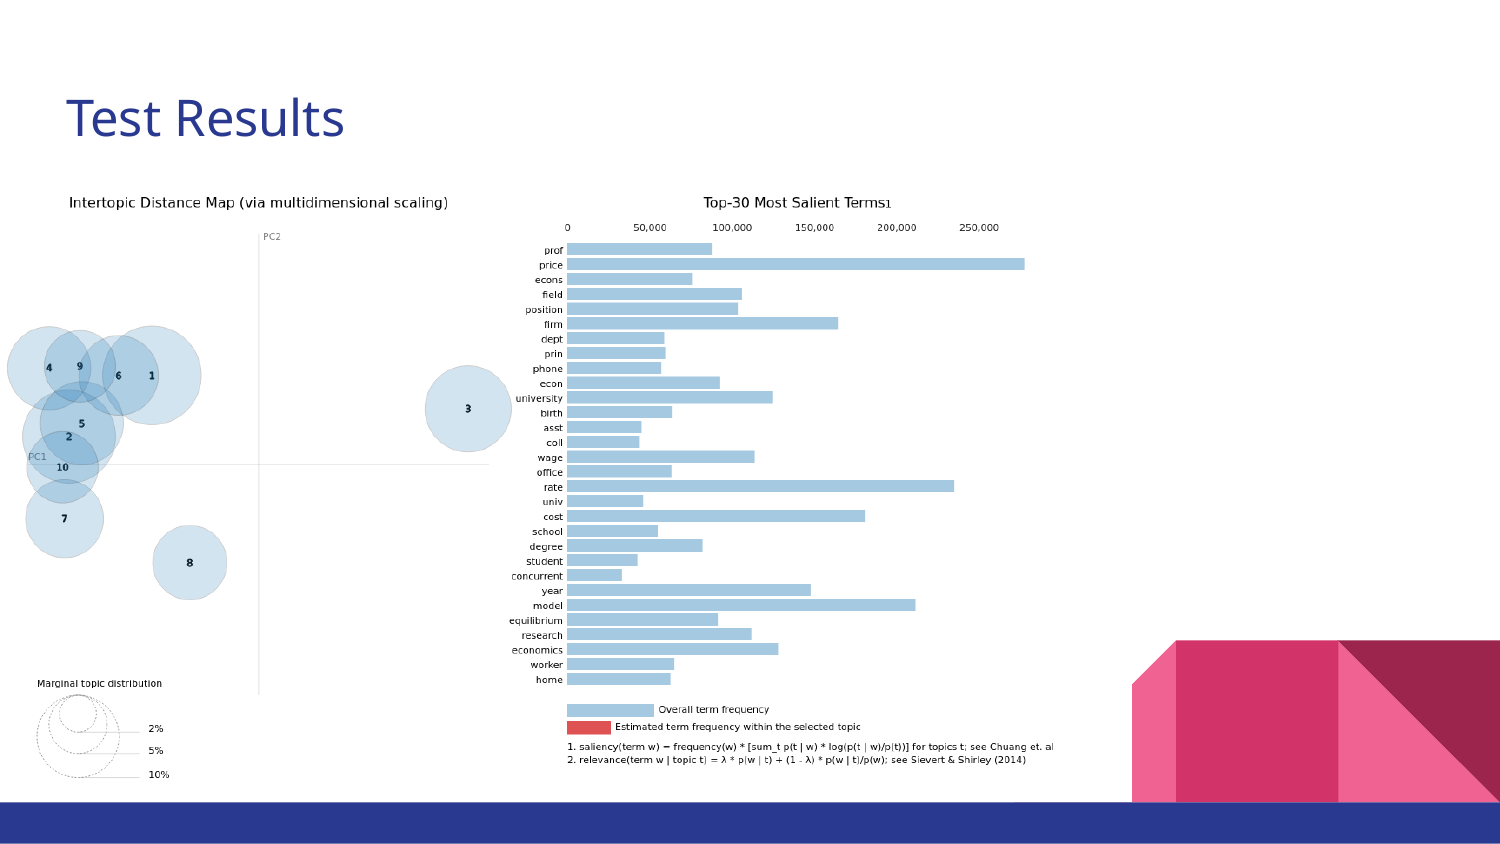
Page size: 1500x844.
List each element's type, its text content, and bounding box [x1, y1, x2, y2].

title Test Results [51, 67, 1449, 167]
picture [0, 194, 1132, 802]
